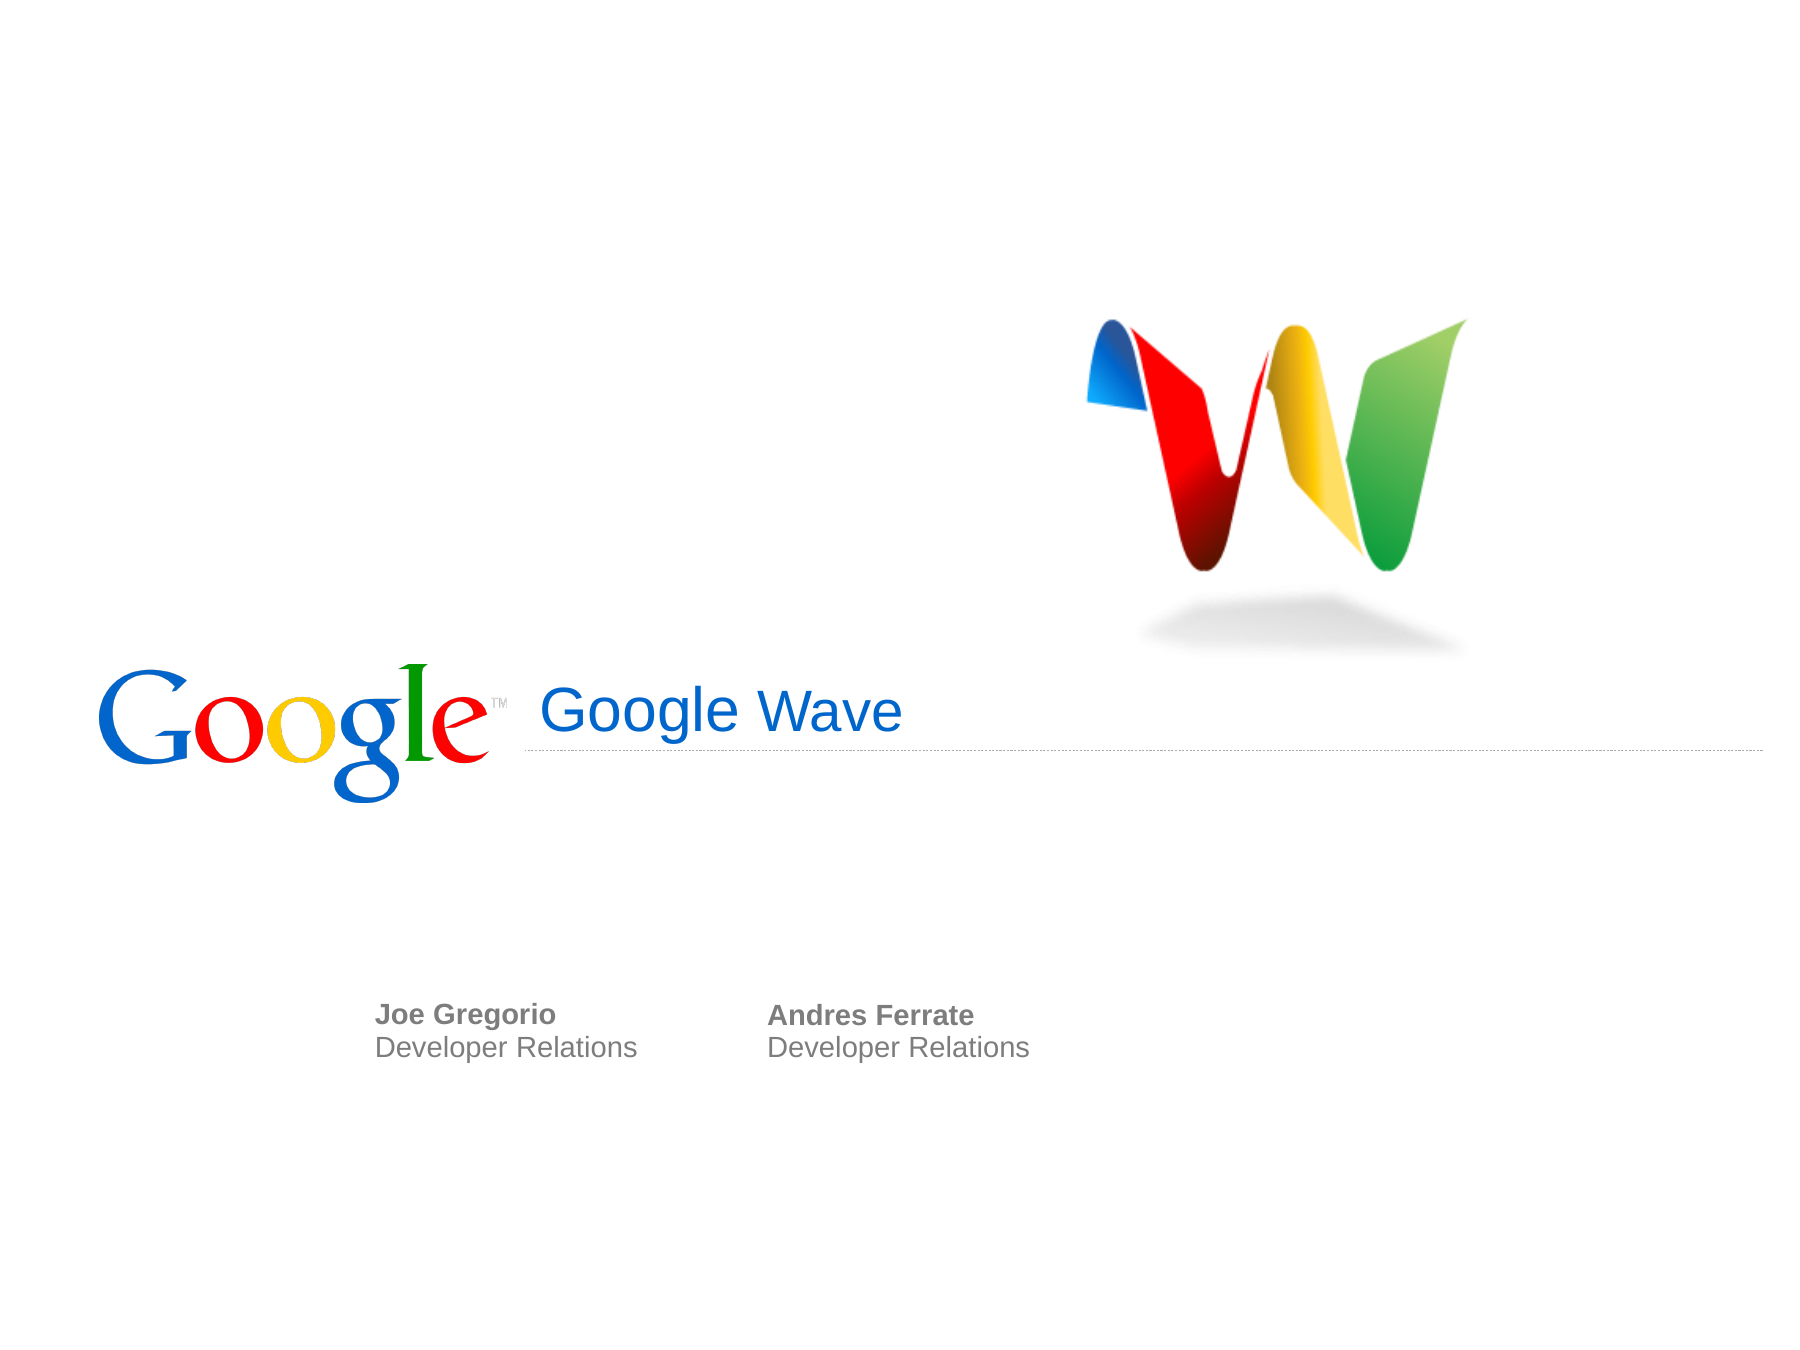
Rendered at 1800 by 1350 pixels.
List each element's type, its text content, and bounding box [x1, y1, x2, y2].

picture [1080, 269, 1483, 704]
title Google Wave [539, 539, 1751, 752]
text_box Joe Gregorio Developer Relations [360, 990, 721, 1072]
picture [99, 664, 507, 803]
text_box Andres Ferrate Developer Relations [752, 991, 1113, 1072]
